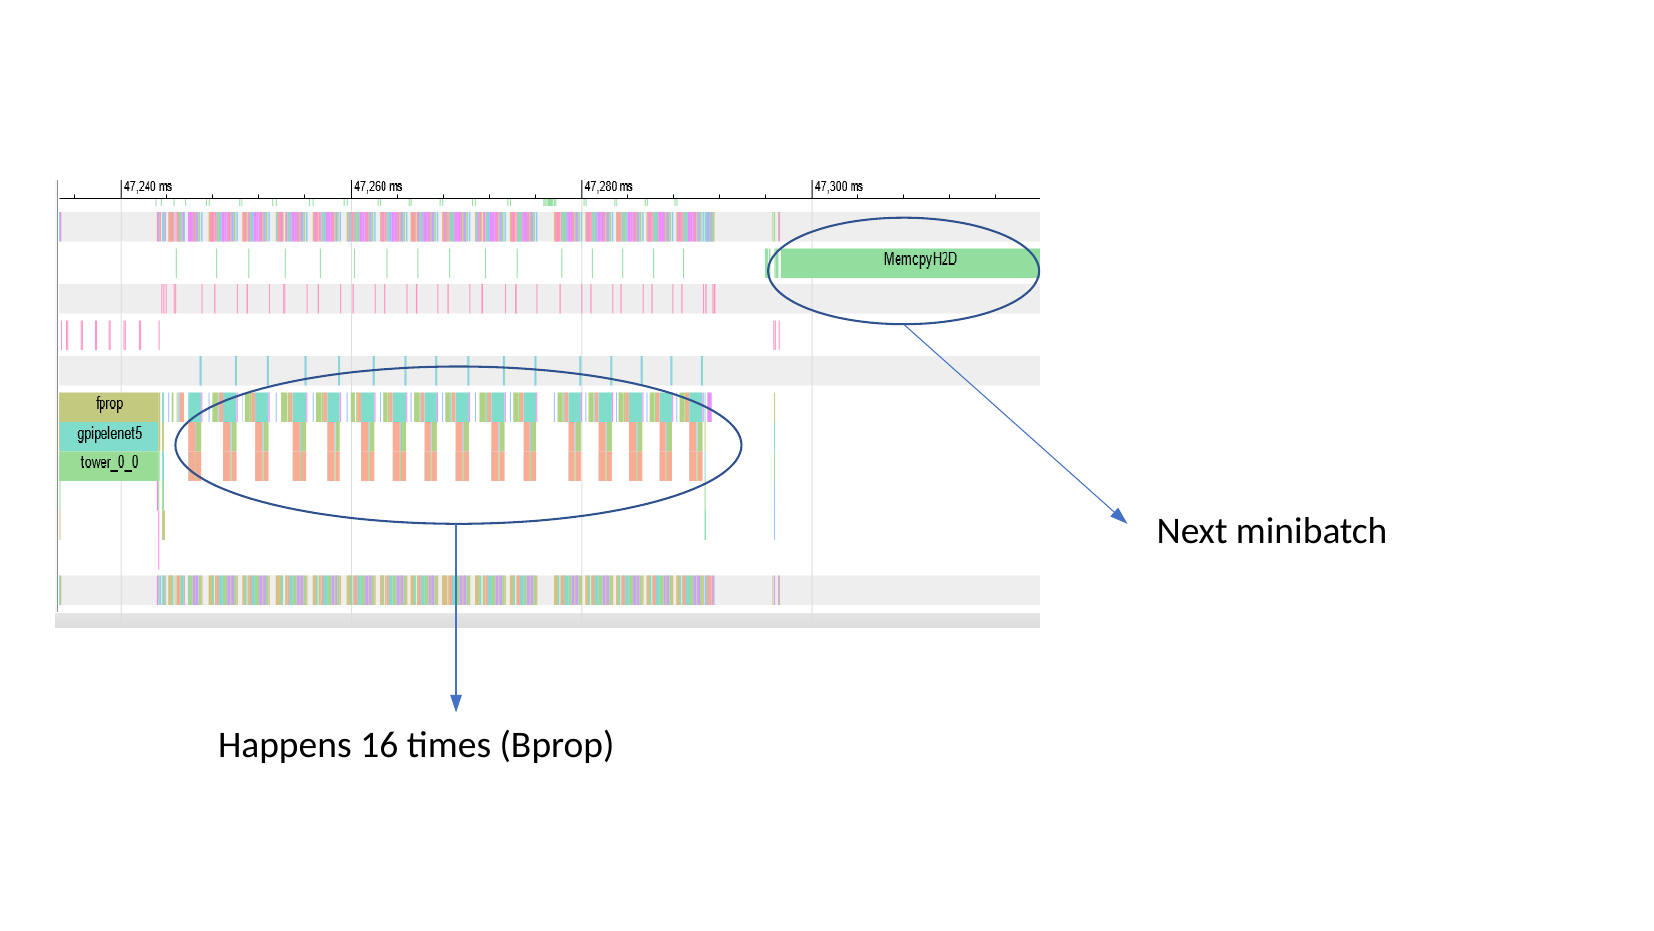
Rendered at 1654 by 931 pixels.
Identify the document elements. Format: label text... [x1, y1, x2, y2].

picture [770, 219, 1038, 323]
picture [908, 278, 1040, 444]
picture [55, 180, 1040, 628]
picture [177, 368, 740, 522]
text_box Next minibatch [1141, 498, 1544, 559]
text_box Happens 16 times (Bprop) [203, 712, 742, 774]
